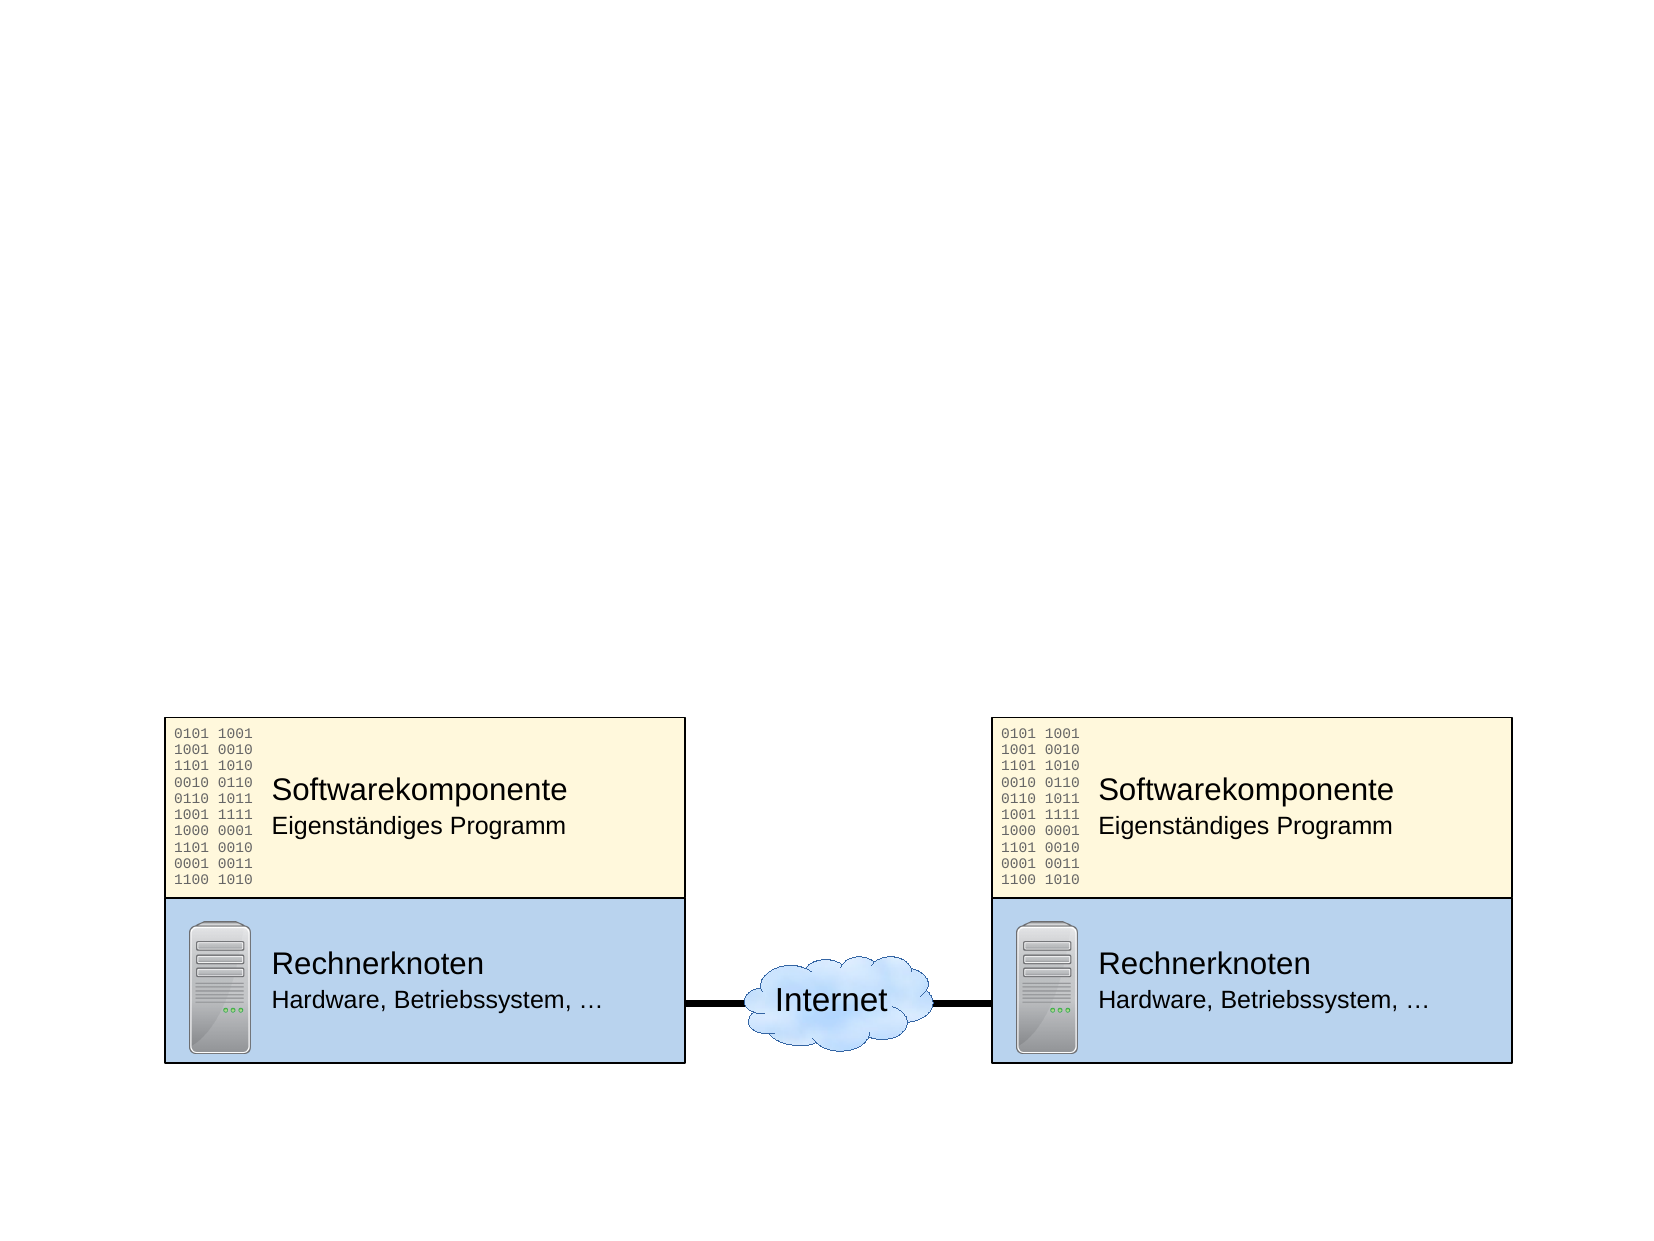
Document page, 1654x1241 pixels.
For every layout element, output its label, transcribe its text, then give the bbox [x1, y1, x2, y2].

text_box Softwarekomponente Eigenständiges Programm [271, 717, 686, 895]
picture [189, 921, 251, 1054]
picture [1016, 921, 1078, 1054]
text_box [752, 1029, 906, 1052]
text_box 0101 1001 1001 0010 1101 1010 0010 0110 0110 1011 1001 1111 1000 0001 1101 0010 0001 0011 1100 1010 [992, 717, 1099, 897]
text_box [992, 897, 1098, 1063]
text_box [165, 898, 271, 1063]
text_box Internet [673, 971, 981, 1029]
text_box [770, 956, 919, 971]
text_box Rechnerknoten Hardware, Betriebssystem, … [1098, 897, 1512, 1063]
text_box 0101 1001 1001 0010 1101 1010 0010 0110 0110 1011 1001 1111 1000 0001 1101 0010 0001 0011 1100 1010 [165, 717, 272, 898]
text_box Softwarekomponente Eigenständiges Programm [1098, 717, 1512, 895]
text_box Rechnerknoten Hardware, Betriebssystem, … [271, 898, 686, 1063]
